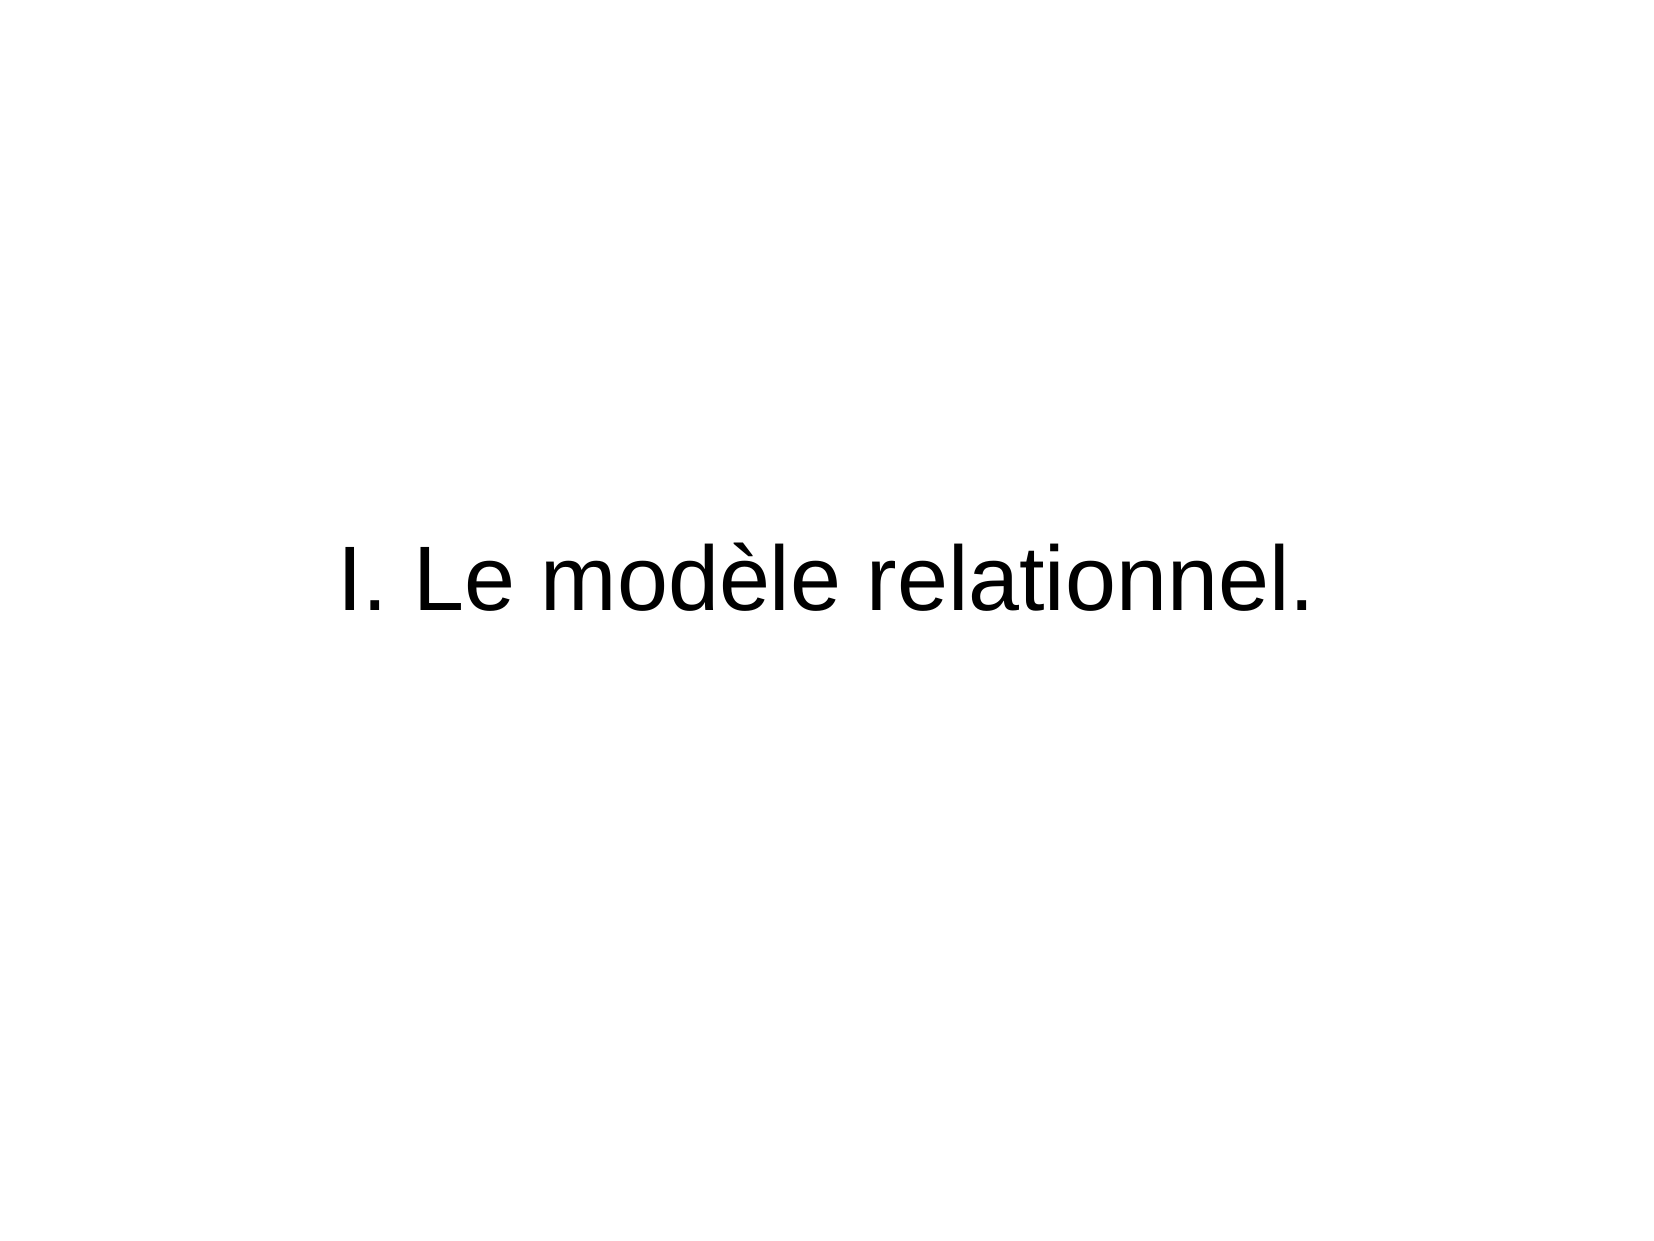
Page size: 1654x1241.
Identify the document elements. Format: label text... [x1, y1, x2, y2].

subtitle I. Le modèle relationnel. [82, 49, 1571, 1109]
